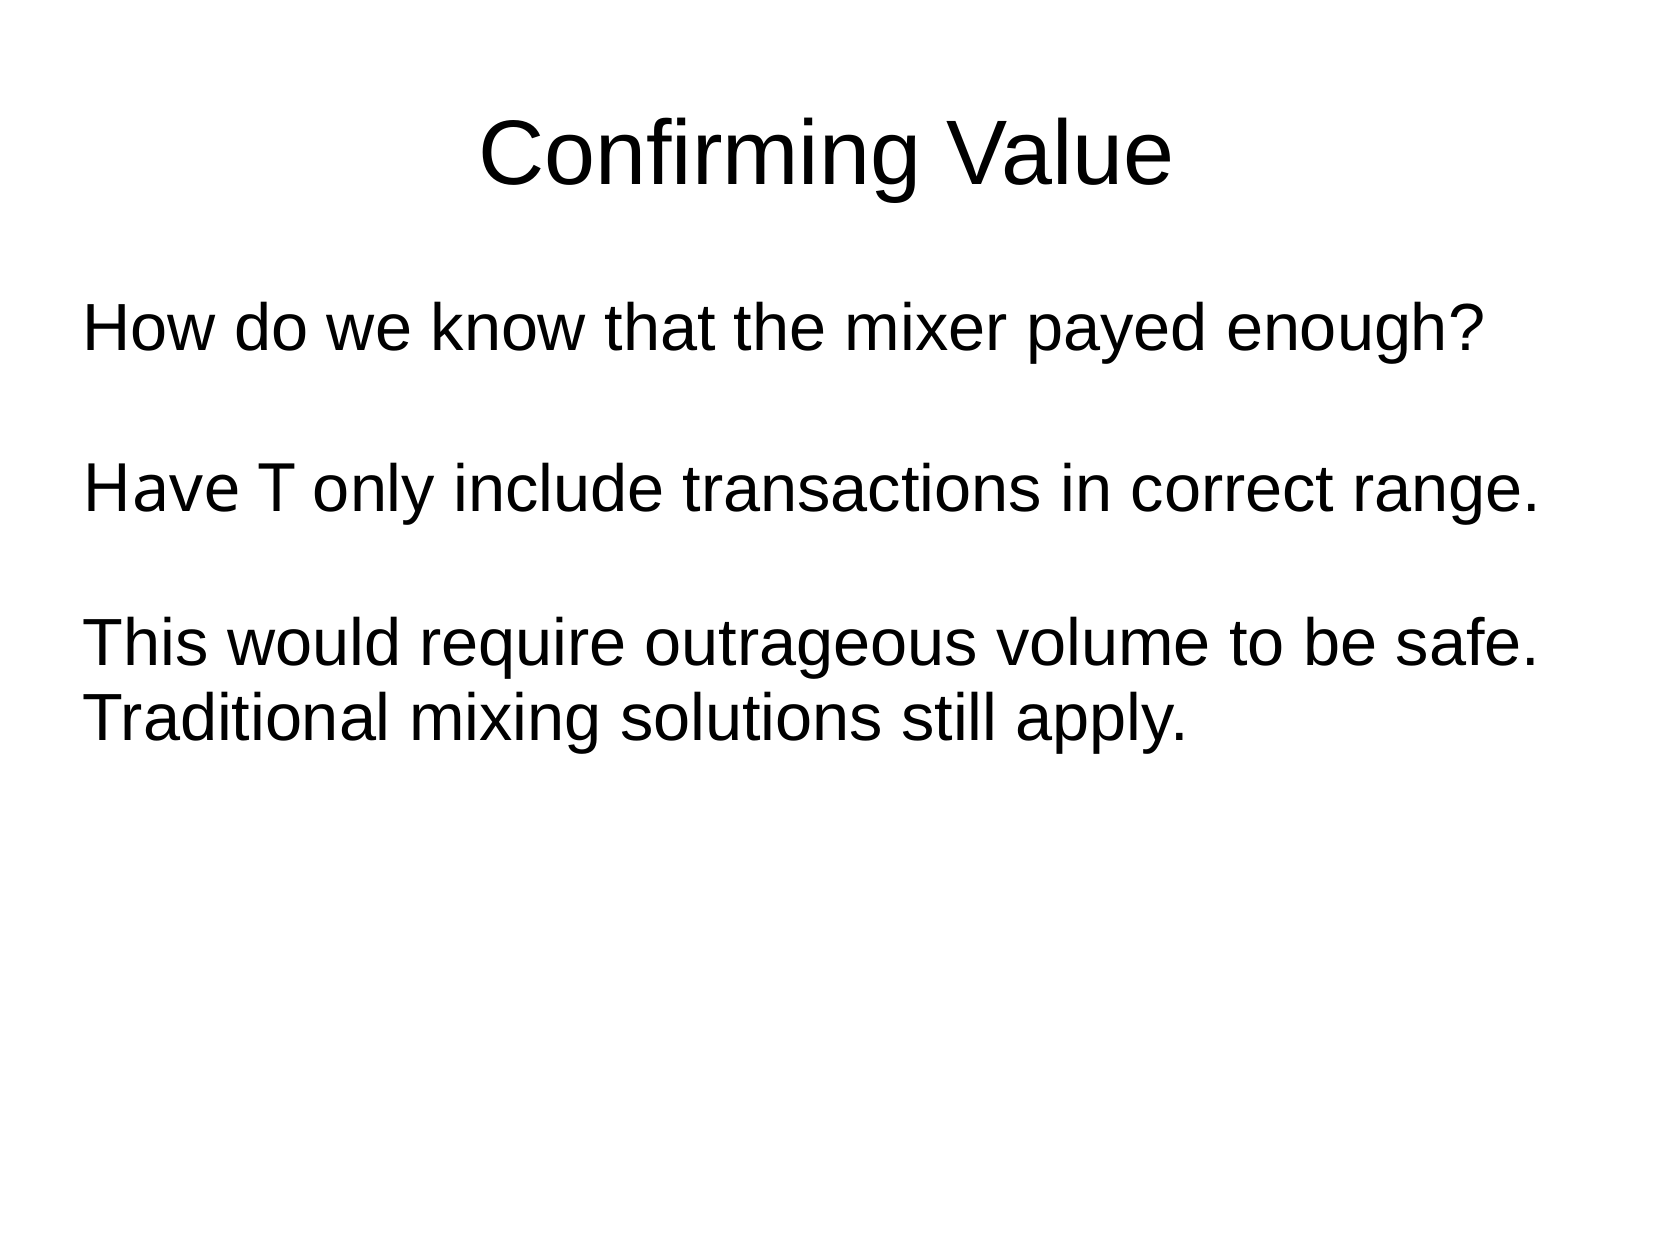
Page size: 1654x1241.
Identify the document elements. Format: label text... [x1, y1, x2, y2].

title Confirming Value [82, 49, 1571, 257]
subtitle How do we know that the mixer payed enough? Have T only include transactions in correct range. This would require outrageous volume to be safe. Traditional mixing solutions still apply. [82, 290, 1571, 1109]
